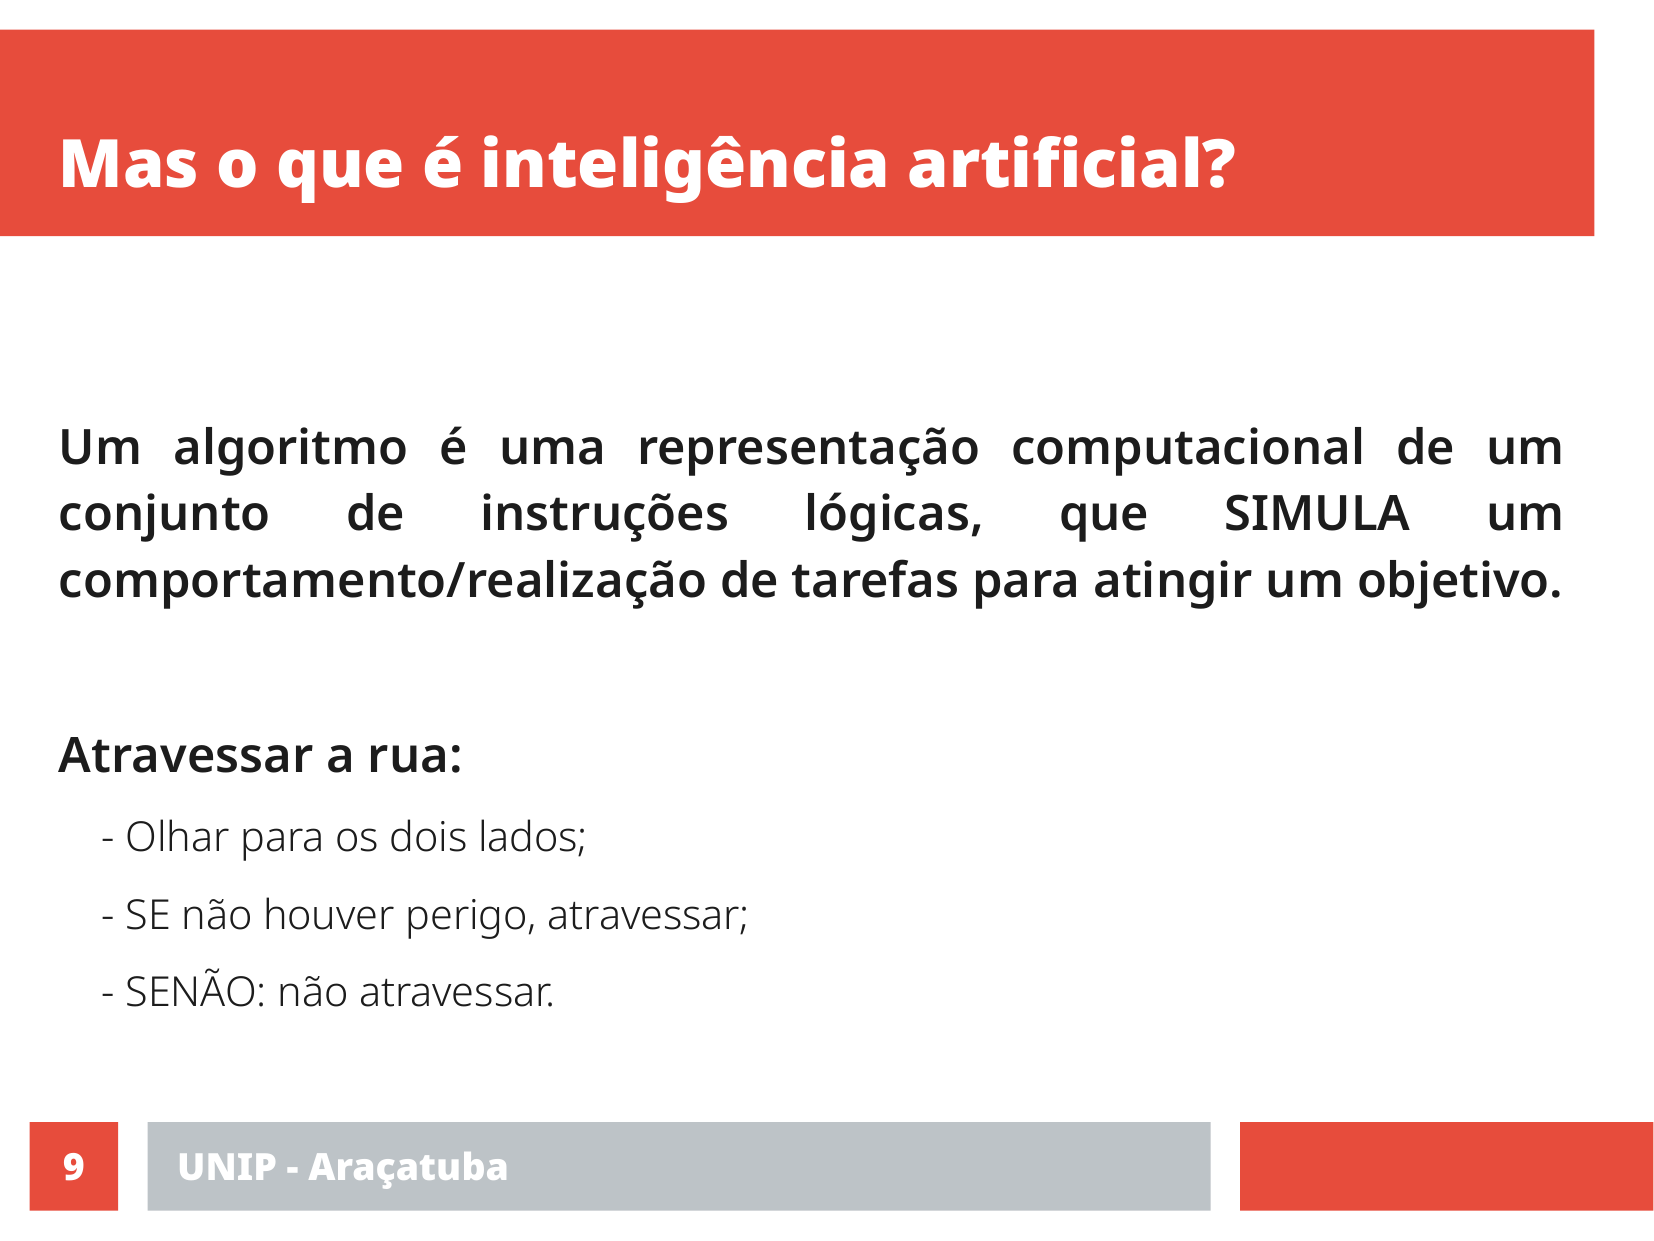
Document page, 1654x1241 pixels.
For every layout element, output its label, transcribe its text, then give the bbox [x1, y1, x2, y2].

title Mas o que é inteligência artificial? [59, 59, 1595, 207]
list Um algoritmo é uma representação computacional de um conjunto de instruções lógicas, que SIMULA um comportamento/realização de tarefas para atingir um objetivo. Atravessar a rua: - Olhar para os dois lados; - SE não houver perigo, atravessar; - SENÃO: não atravessar. [59, 324, 1565, 1093]
